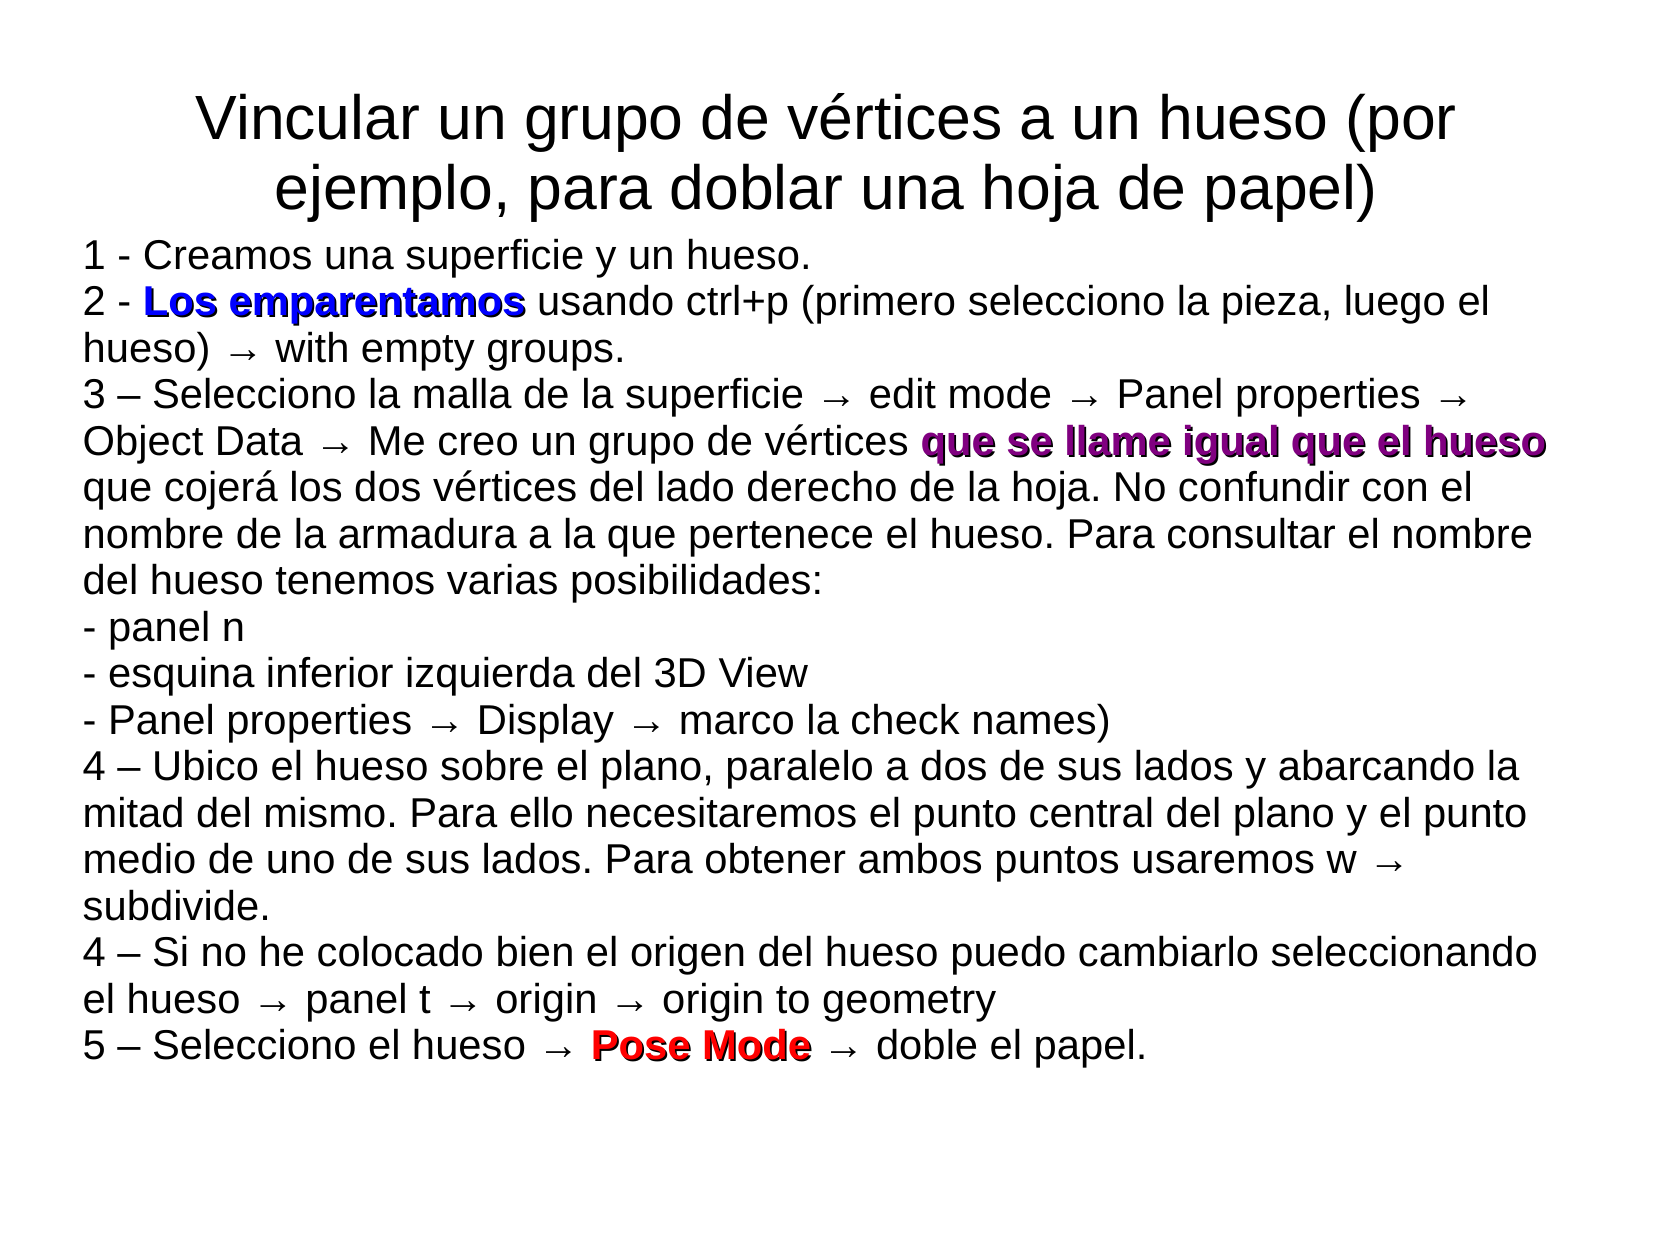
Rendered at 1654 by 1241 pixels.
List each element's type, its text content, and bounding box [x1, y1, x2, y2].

title Vincular un grupo de vértices a un hueso (por ejemplo, para doblar una hoja de papel) [82, 49, 1571, 231]
subtitle 1 - Creamos una superficie y un hueso. 2 - Los emparentamos usando ctrl+p (primero selecciono la pieza, luego el hueso) → with empty groups. 3 – Selecciono la malla de la superficie → edit mode → Panel properties → Object Data → Me creo un grupo de vértices que se llame igual que el hueso que cojerá los dos vértices del lado derecho de la hoja. No confundir con el nombre de la armadura a la que pertenece el hueso. Para consultar el nombre del hueso tenemos varias posibilidades: - panel n - esquina inferior izquierda del 3D View - Panel properties → Display → marco la check names) 4 – Ubico el hueso sobre el plano, paralelo a dos de sus lados y abarcando la mitad del mismo. Para ello necesitaremos el punto central del plano y el punto medio de uno de sus lados. Para obtener ambos puntos usaremos w → subdivide. 4 – Si no he colocado bien el origen del hueso puedo cambiarlo seleccionando el hueso → panel t → origin → origin to geometry 5 – Selecciono el hueso → Pose Mode → doble el papel. [82, 231, 1571, 1069]
